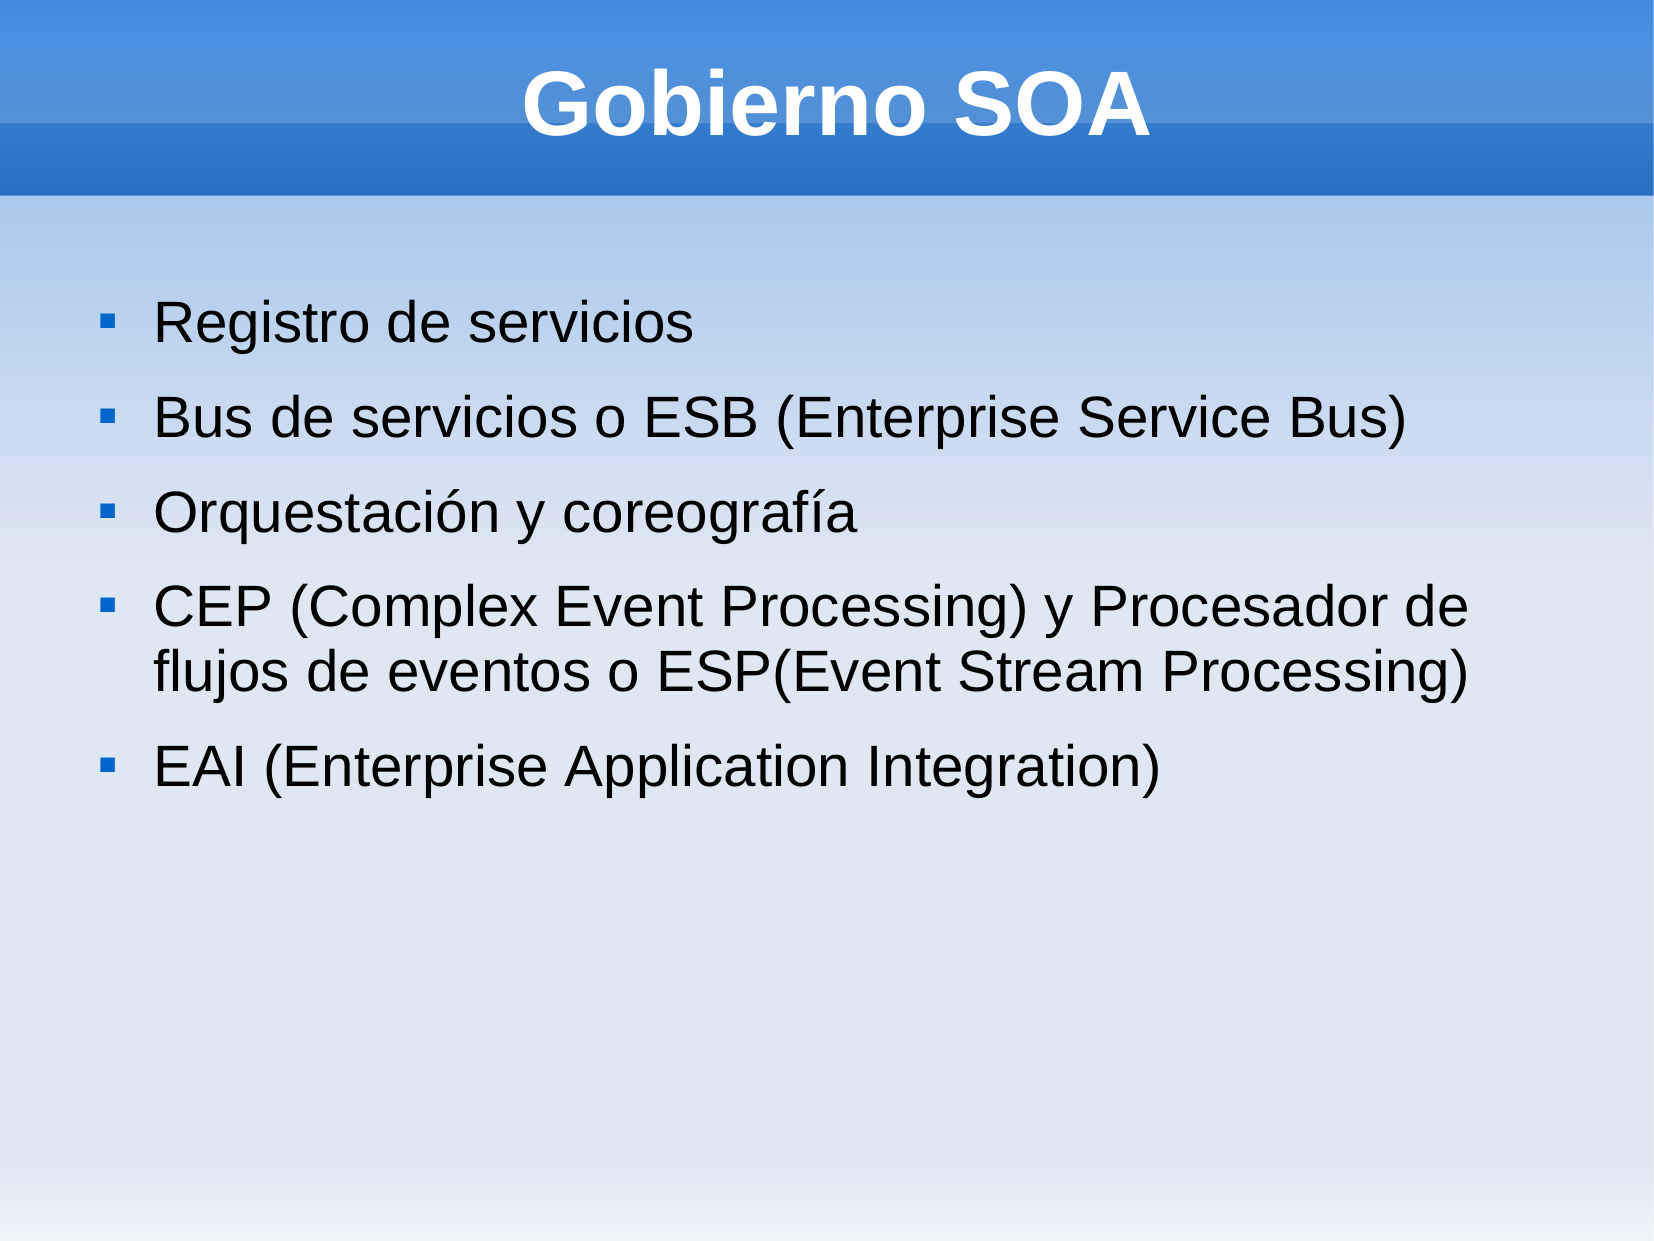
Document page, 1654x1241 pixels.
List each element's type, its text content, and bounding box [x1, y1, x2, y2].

list Registro de servicios Bus de servicios o ESB (Enterprise Service Bus) Orquestación y coreografía CEP (Complex Event Processing) y Procesador de flujos de eventos o ESP(Event Stream Processing) EAI (Enterprise Application Integration) [82, 290, 1571, 1094]
picture [0, 0, 1654, 1241]
title Gobierno SOA [76, 7, 1565, 200]
